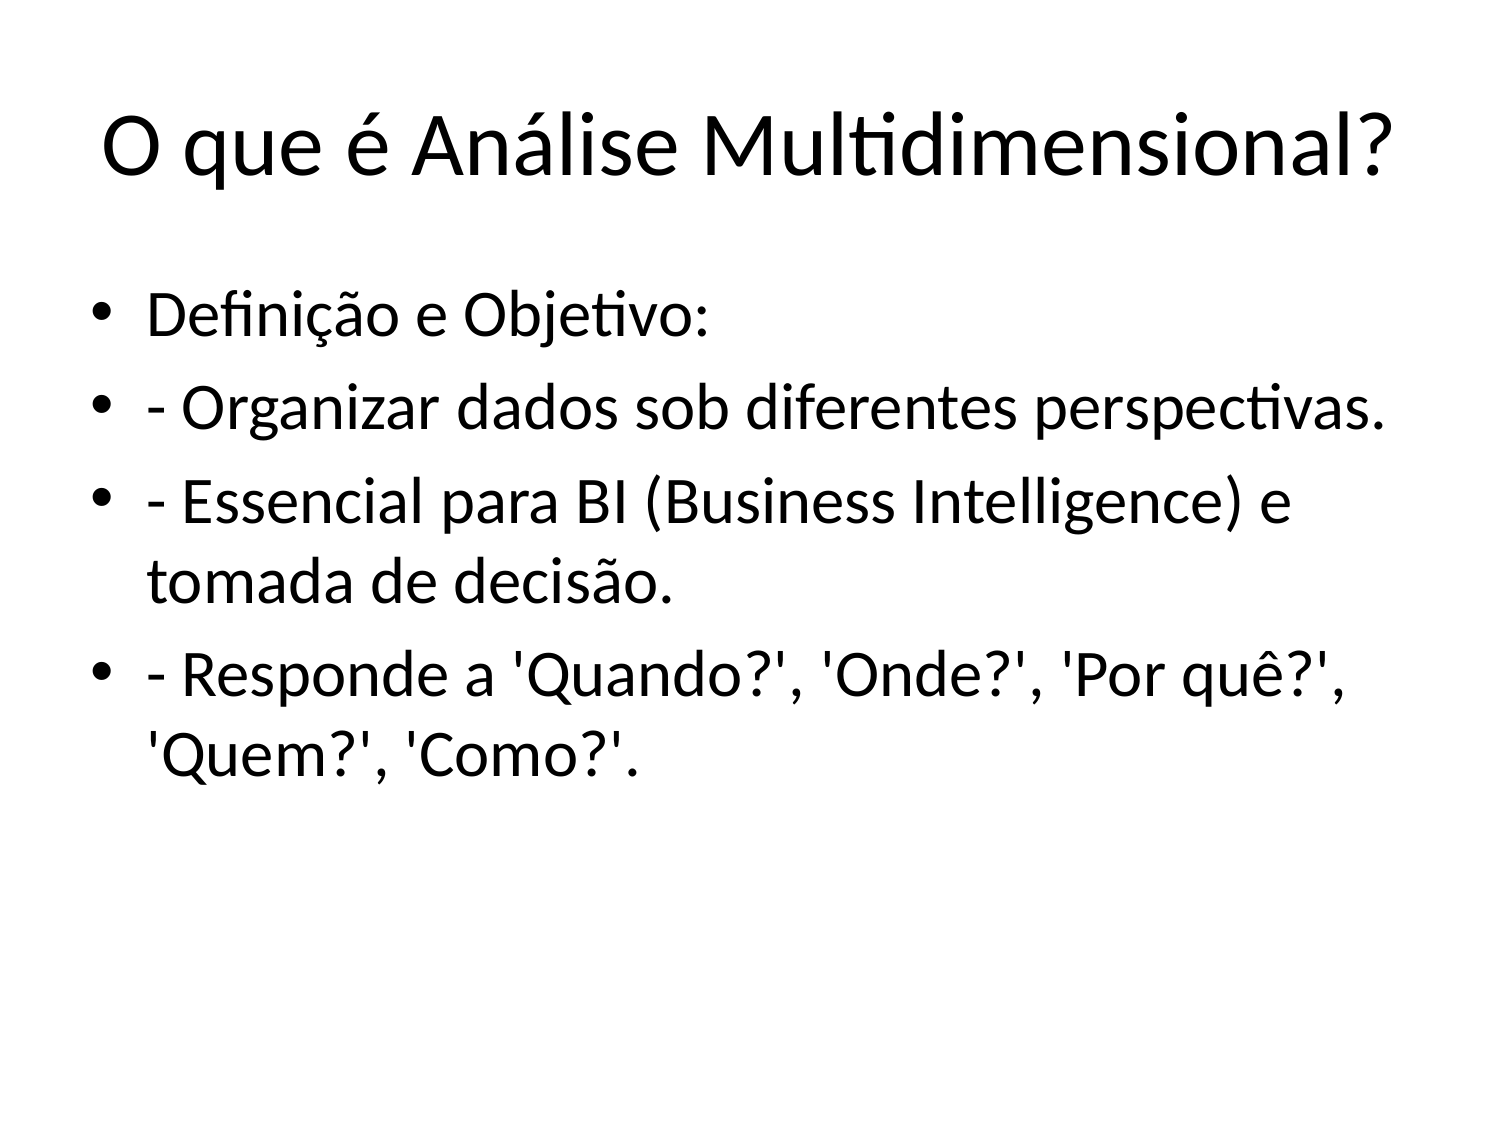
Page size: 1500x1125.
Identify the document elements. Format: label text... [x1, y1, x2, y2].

title O que é Análise Multidimensional? [75, 45, 1425, 233]
list Definição e Objetivo: - Organizar dados sob diferentes perspectivas. - Essencial para BI (Business Intelligence) e tomada de decisão. - Responde a 'Quando?', 'Onde?', 'Por quê?', 'Quem?', 'Como?'. [75, 262, 1425, 1005]
